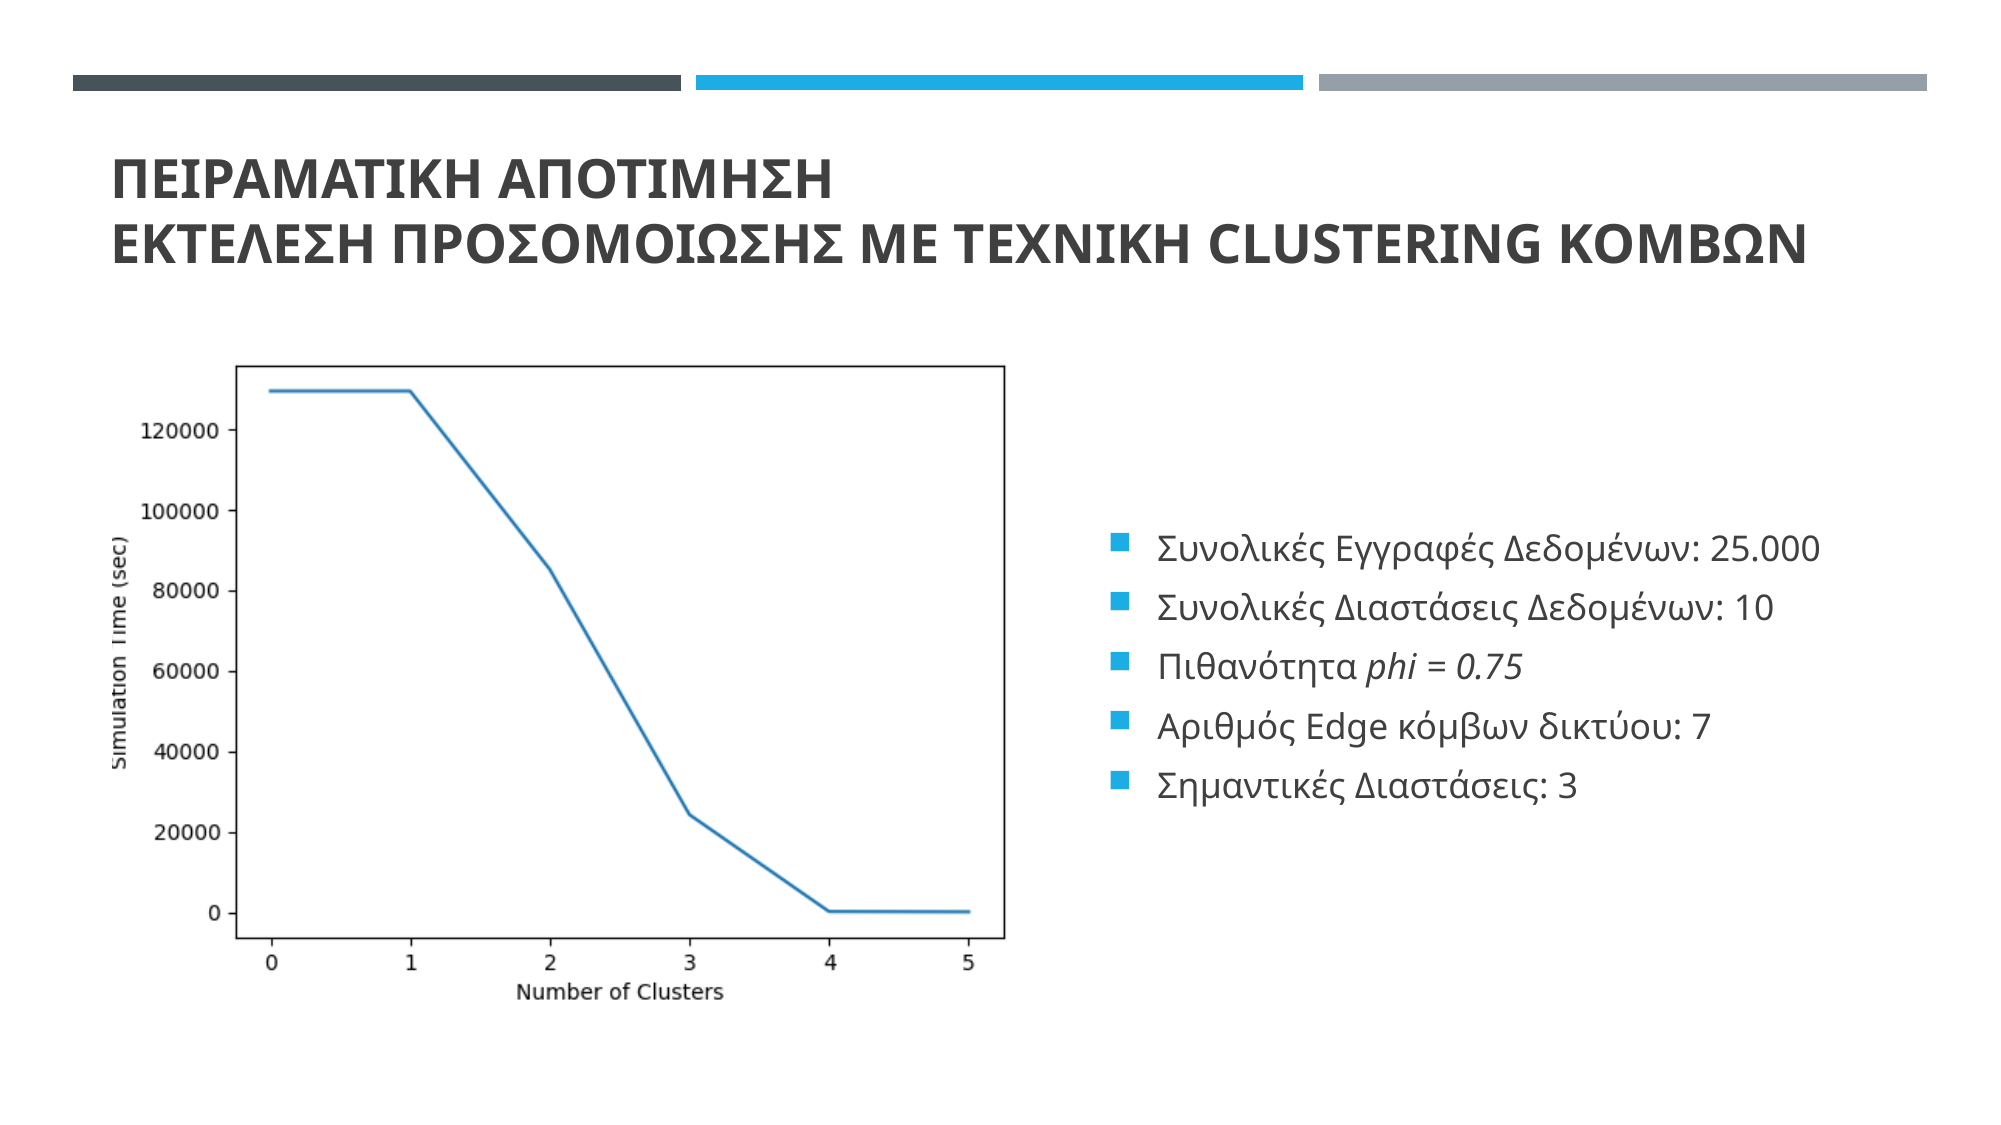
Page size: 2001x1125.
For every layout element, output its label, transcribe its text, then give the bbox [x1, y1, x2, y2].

picture [112, 282, 1103, 1020]
list Συνολικές Εγγραφές Δεδομένων: 25.000 Συνολικές Διαστάσεις Δεδομένων: 10 Πιθανότητα phi = 0.75 Αριθμός Edge κόμβων δικτύου: 7 Σημαντικές Διαστάσεις: 3 [1092, 365, 1945, 962]
title ΠΕΙΡΑΜΑΤΙΚΗ ΑΠΟΤΙΜΗΣΗ ΕΚΤΕΛΕΣΗ ΠΡΟΣΟΜΟΙΩΣΗΣ ΜΕ ΤΕΧΝΙΚΗ CLUSTERING ΚΟΜΒΩΝ [95, 119, 1905, 282]
